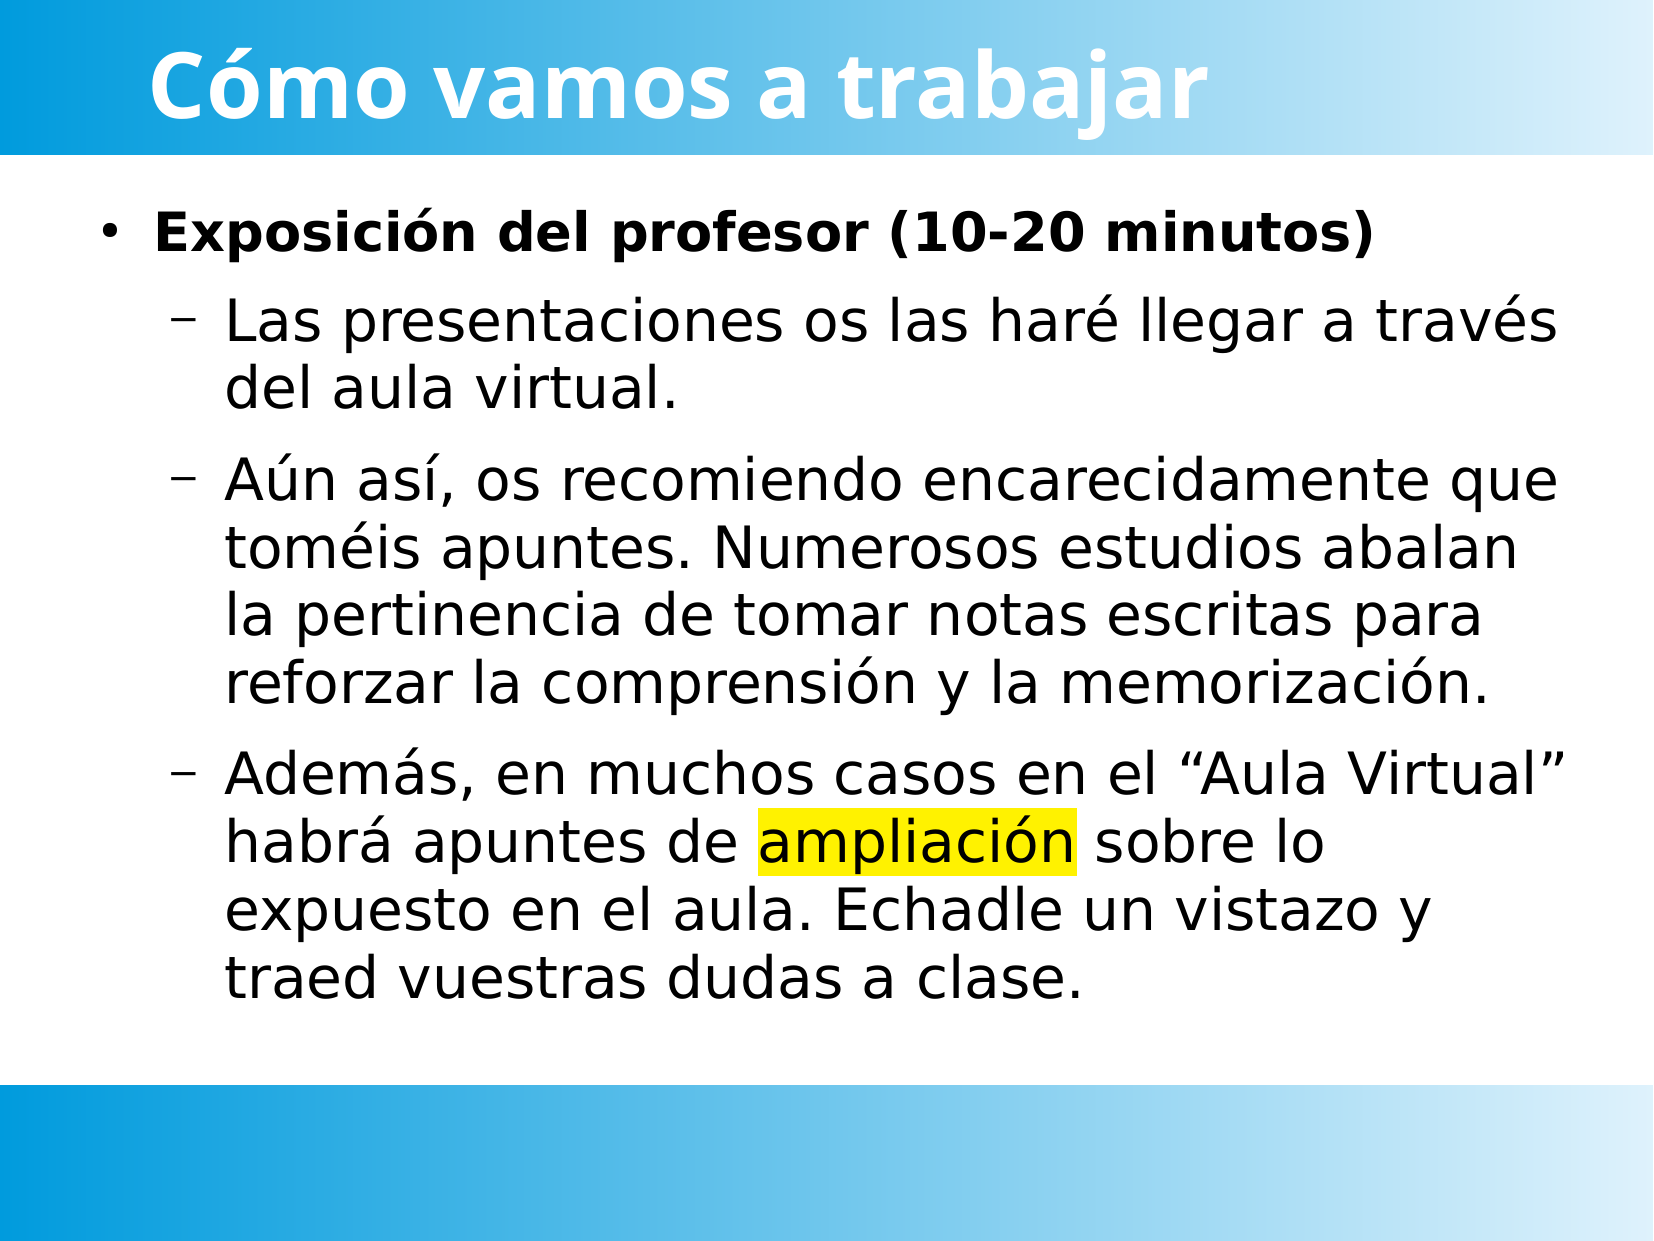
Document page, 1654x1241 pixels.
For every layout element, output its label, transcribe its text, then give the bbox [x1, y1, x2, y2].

list Exposición del profesor (10-20 minutos) Las presentaciones os las haré llegar a través del aula virtual. Aún así, os recomiendo encarecidamente que toméis apuntes. Numerosos estudios abalan la pertinencia de tomar notas escritas para reforzar la comprensión y la memorización. Además, en muchos casos en el “Aula Virtual” habrá apuntes de ampliación sobre lo expuesto en el aula. Echadle un vistazo y traed vuestras dudas a clase. [82, 200, 1571, 920]
title Cómo vamos a trabajar [0, 11, 1359, 154]
